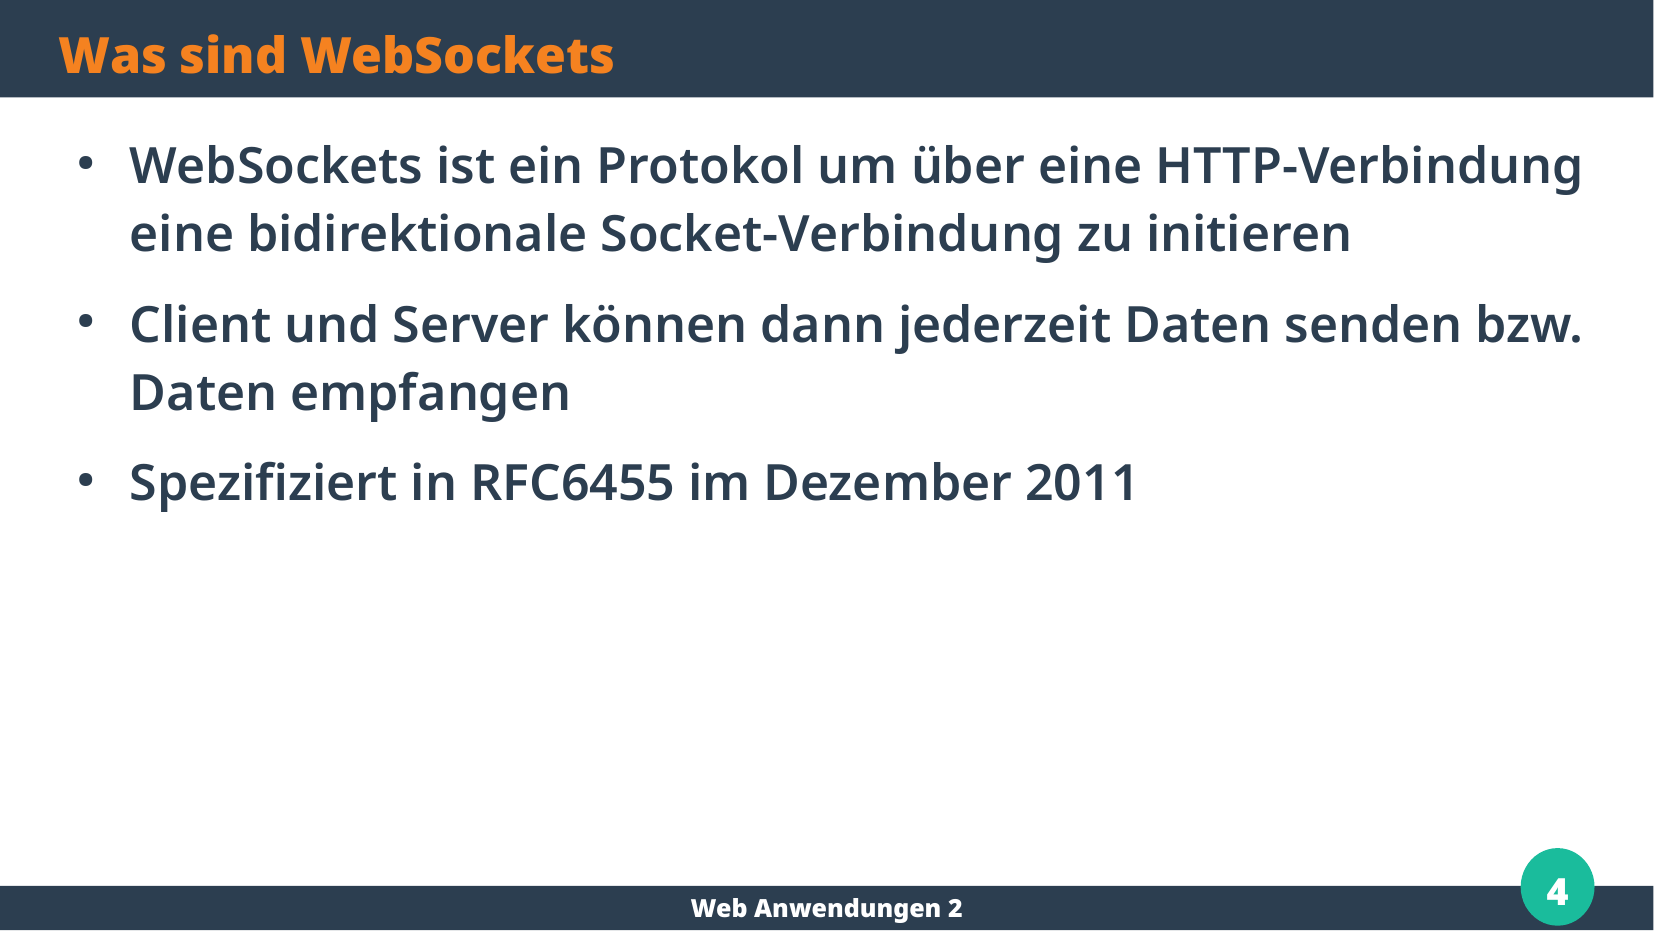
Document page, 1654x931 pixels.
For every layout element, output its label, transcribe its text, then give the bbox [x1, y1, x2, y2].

title Was sind WebSockets [59, 8, 1595, 89]
list WebSockets ist ein Protokol um über eine HTTP-Verbindung eine bidirektionale Socket-Verbindung zu initieren Client und Server können dann jederzeit Daten senden bzw. Daten empfangen Spezifiziert in RFC6455 im Dezember 2011 [59, 129, 1595, 864]
